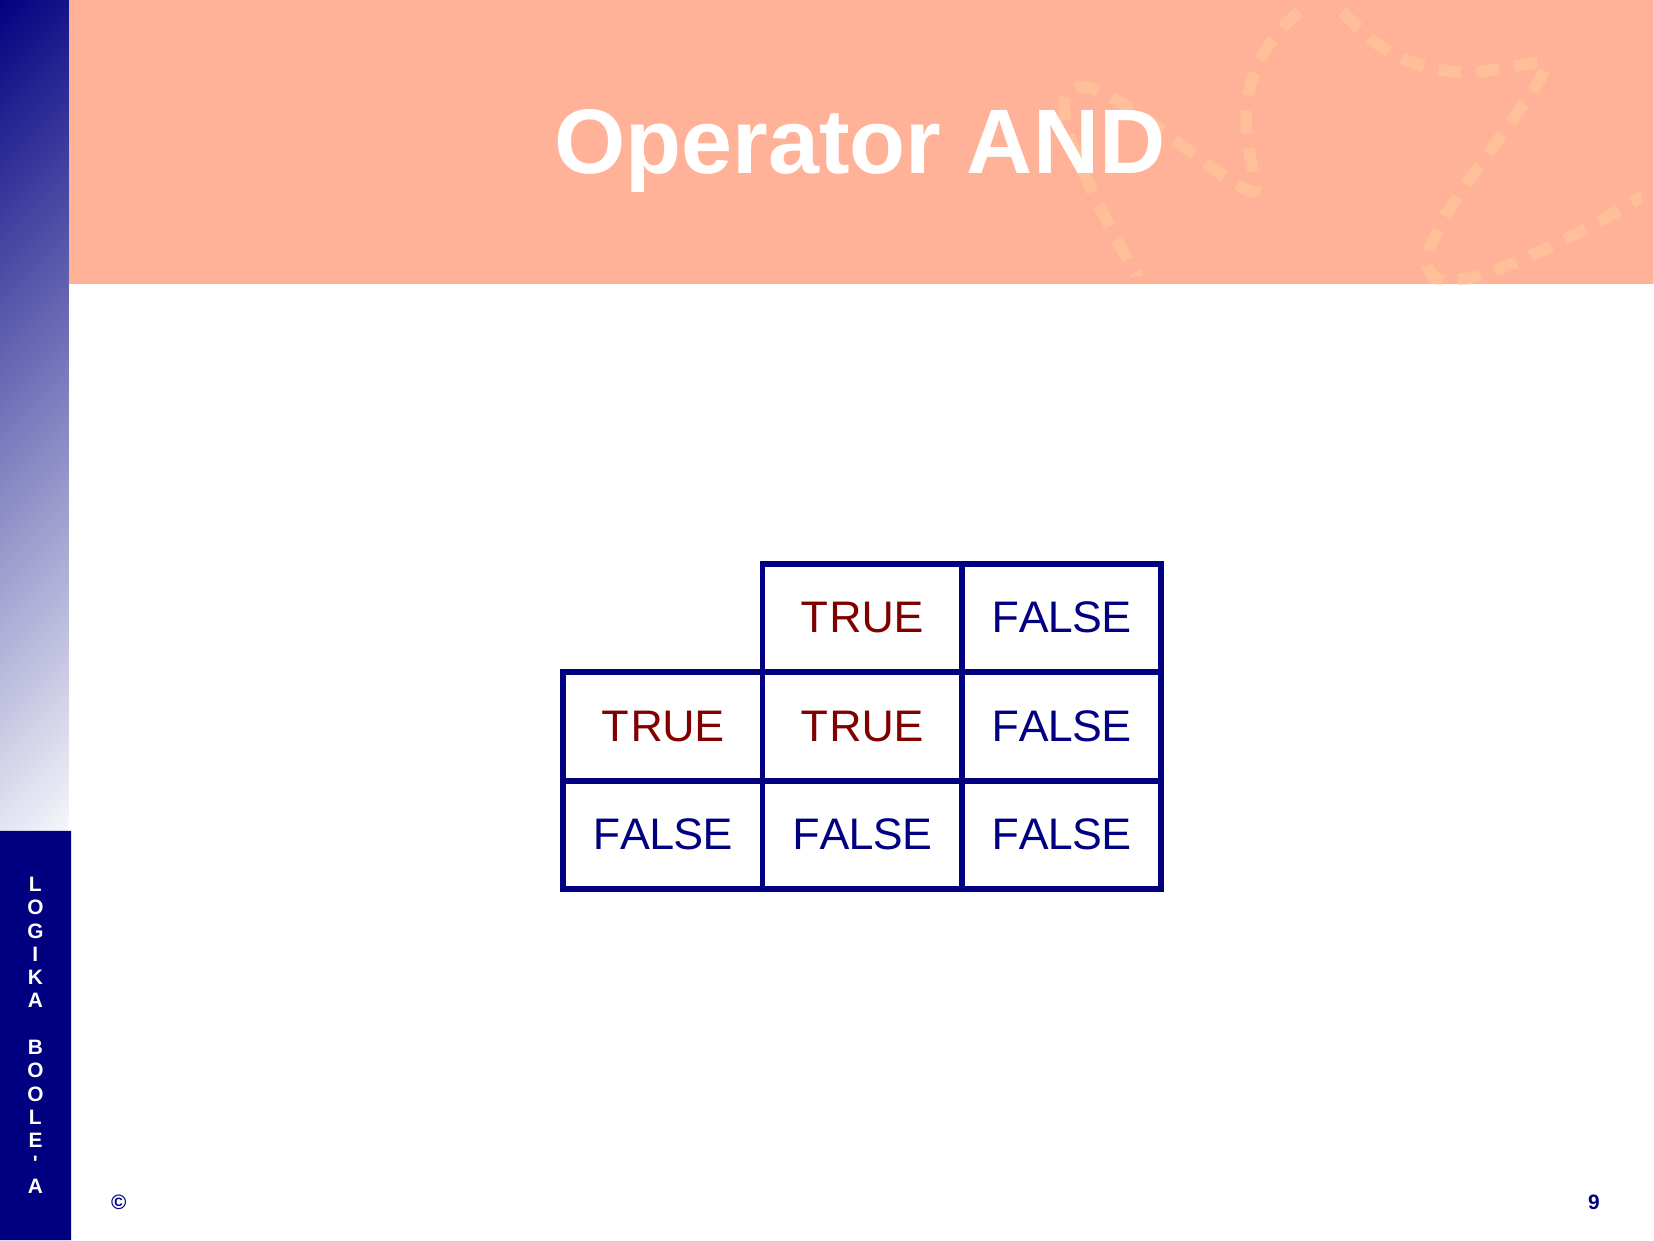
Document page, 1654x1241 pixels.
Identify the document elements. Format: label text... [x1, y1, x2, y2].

title Operator AND [104, 37, 1617, 246]
chart [557, 559, 1292, 992]
text_box L O G I K A B O O L E ' A [0, 830, 71, 1241]
